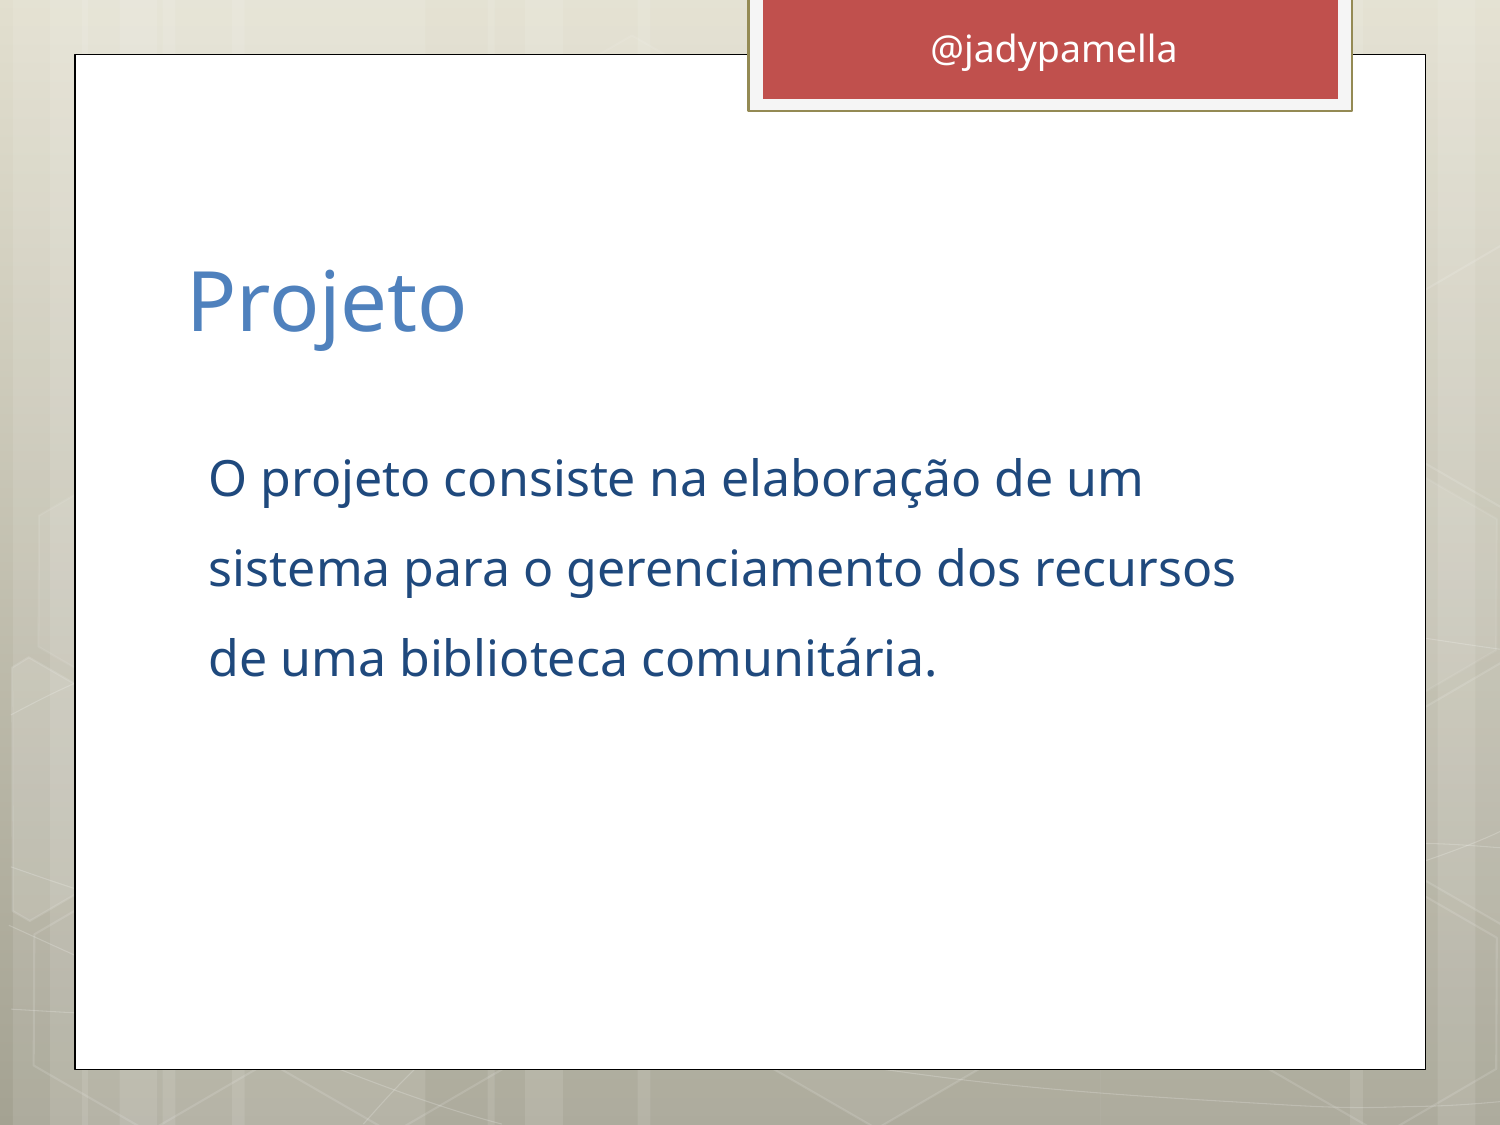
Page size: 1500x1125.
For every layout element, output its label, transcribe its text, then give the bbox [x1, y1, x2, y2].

title Projeto [171, 168, 1324, 357]
text_box @jadypamella [915, 17, 1211, 79]
list O projeto consiste na elaboração de um sistema para o gerenciamento dos recursos de uma biblioteca comunitária. [171, 408, 1283, 815]
